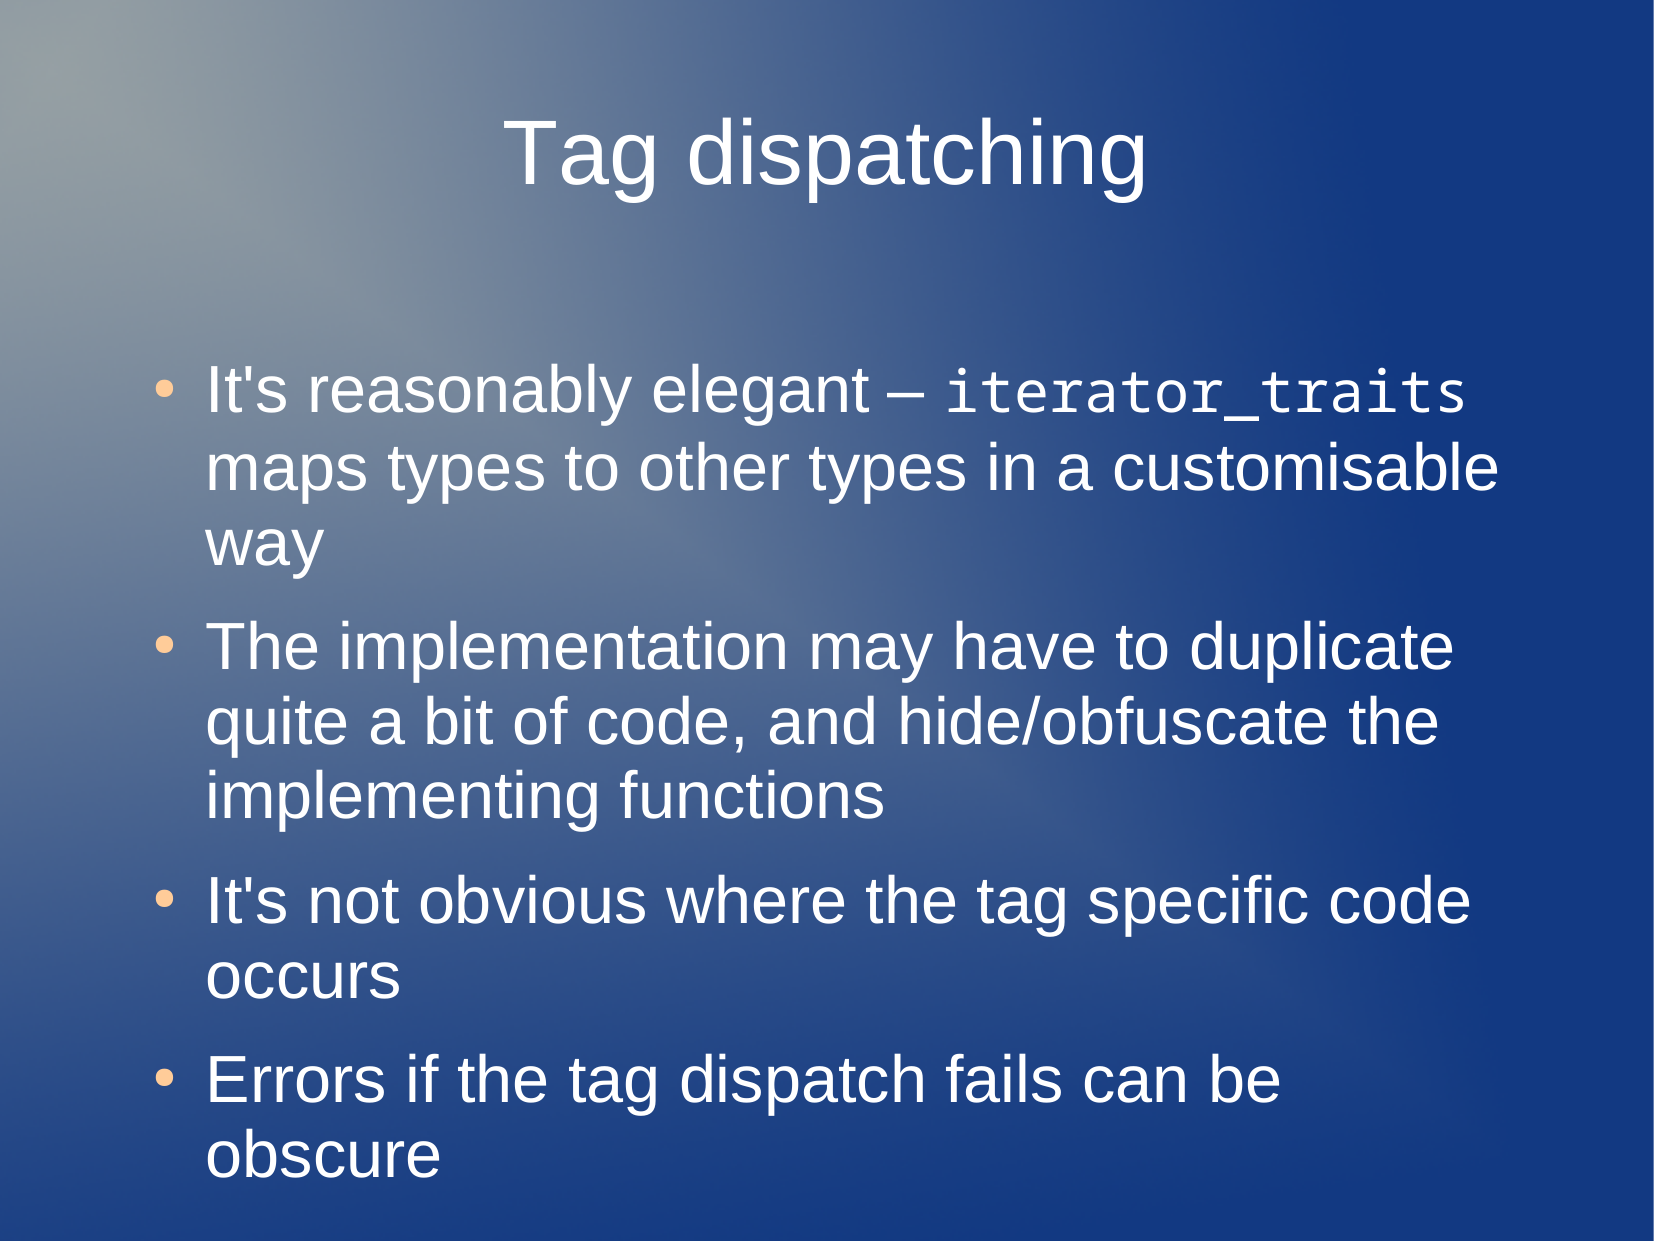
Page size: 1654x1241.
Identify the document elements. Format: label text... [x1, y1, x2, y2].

list It's reasonably elegant – iterator_traits maps types to other types in a customisable way The implementation may have to duplicate quite a bit of code, and hide/obfuscate the implementing functions It's not obvious where the tag specific code occurs Errors if the tag dispatch fails can be obscure [134, 350, 1516, 1207]
picture [0, 0, 1654, 1241]
title Tag dispatching [82, 49, 1571, 257]
